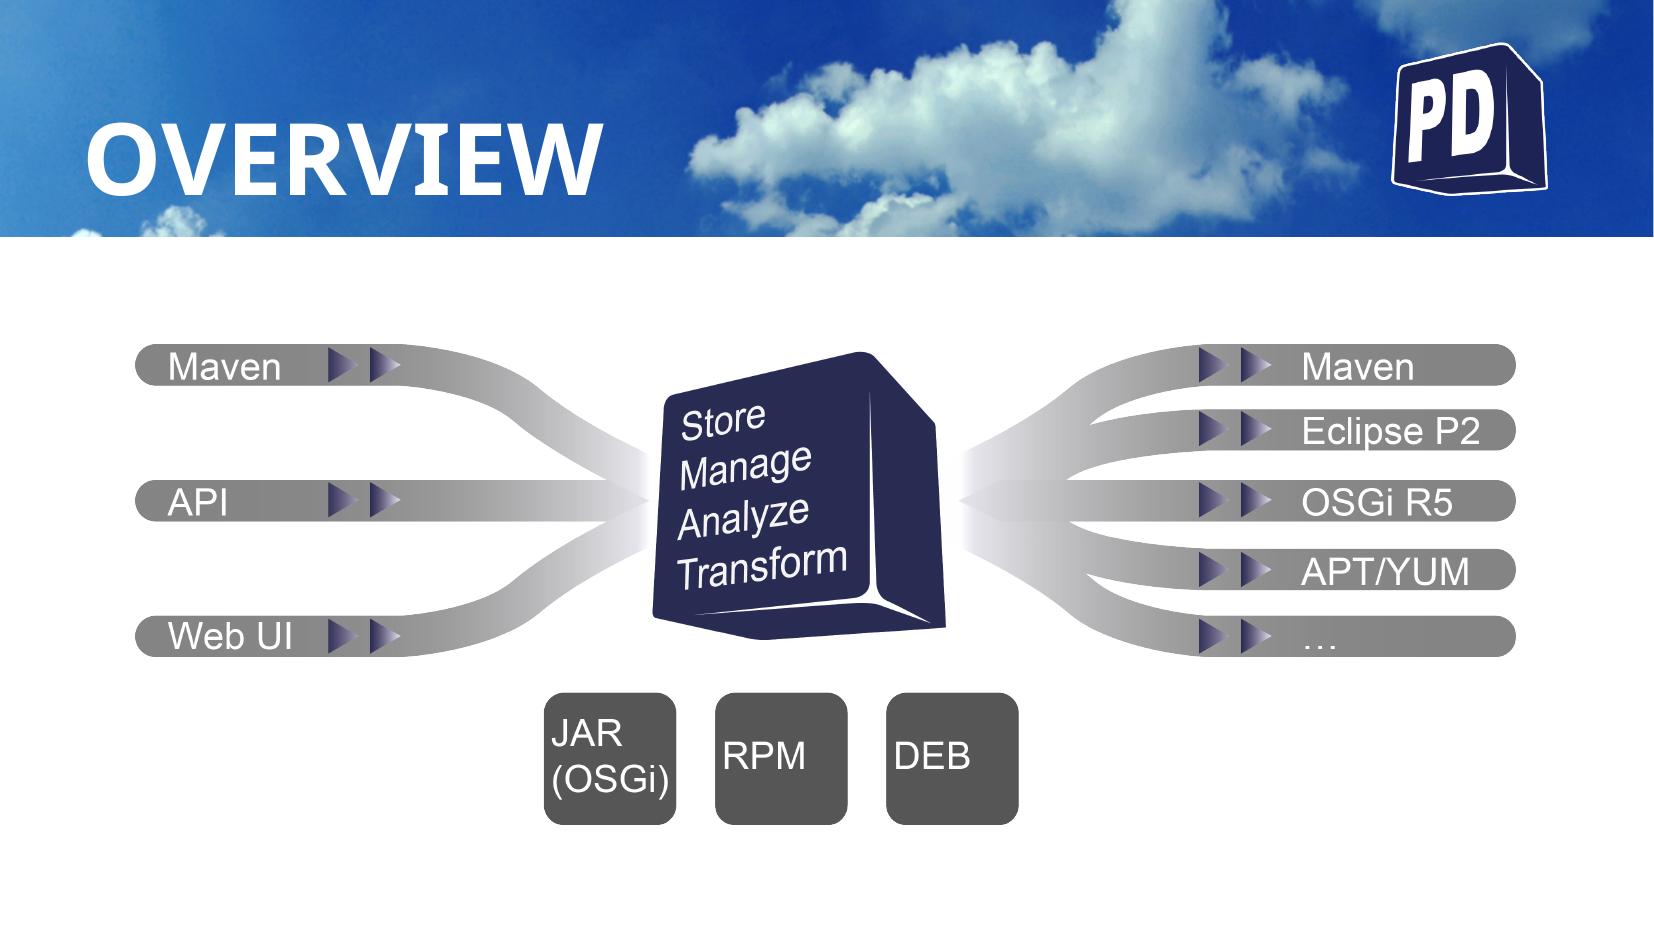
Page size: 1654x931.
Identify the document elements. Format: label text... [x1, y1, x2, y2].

picture [135, 344, 1516, 826]
title OVERVIEW [82, 78, 1261, 234]
picture [0, 0, 1654, 237]
